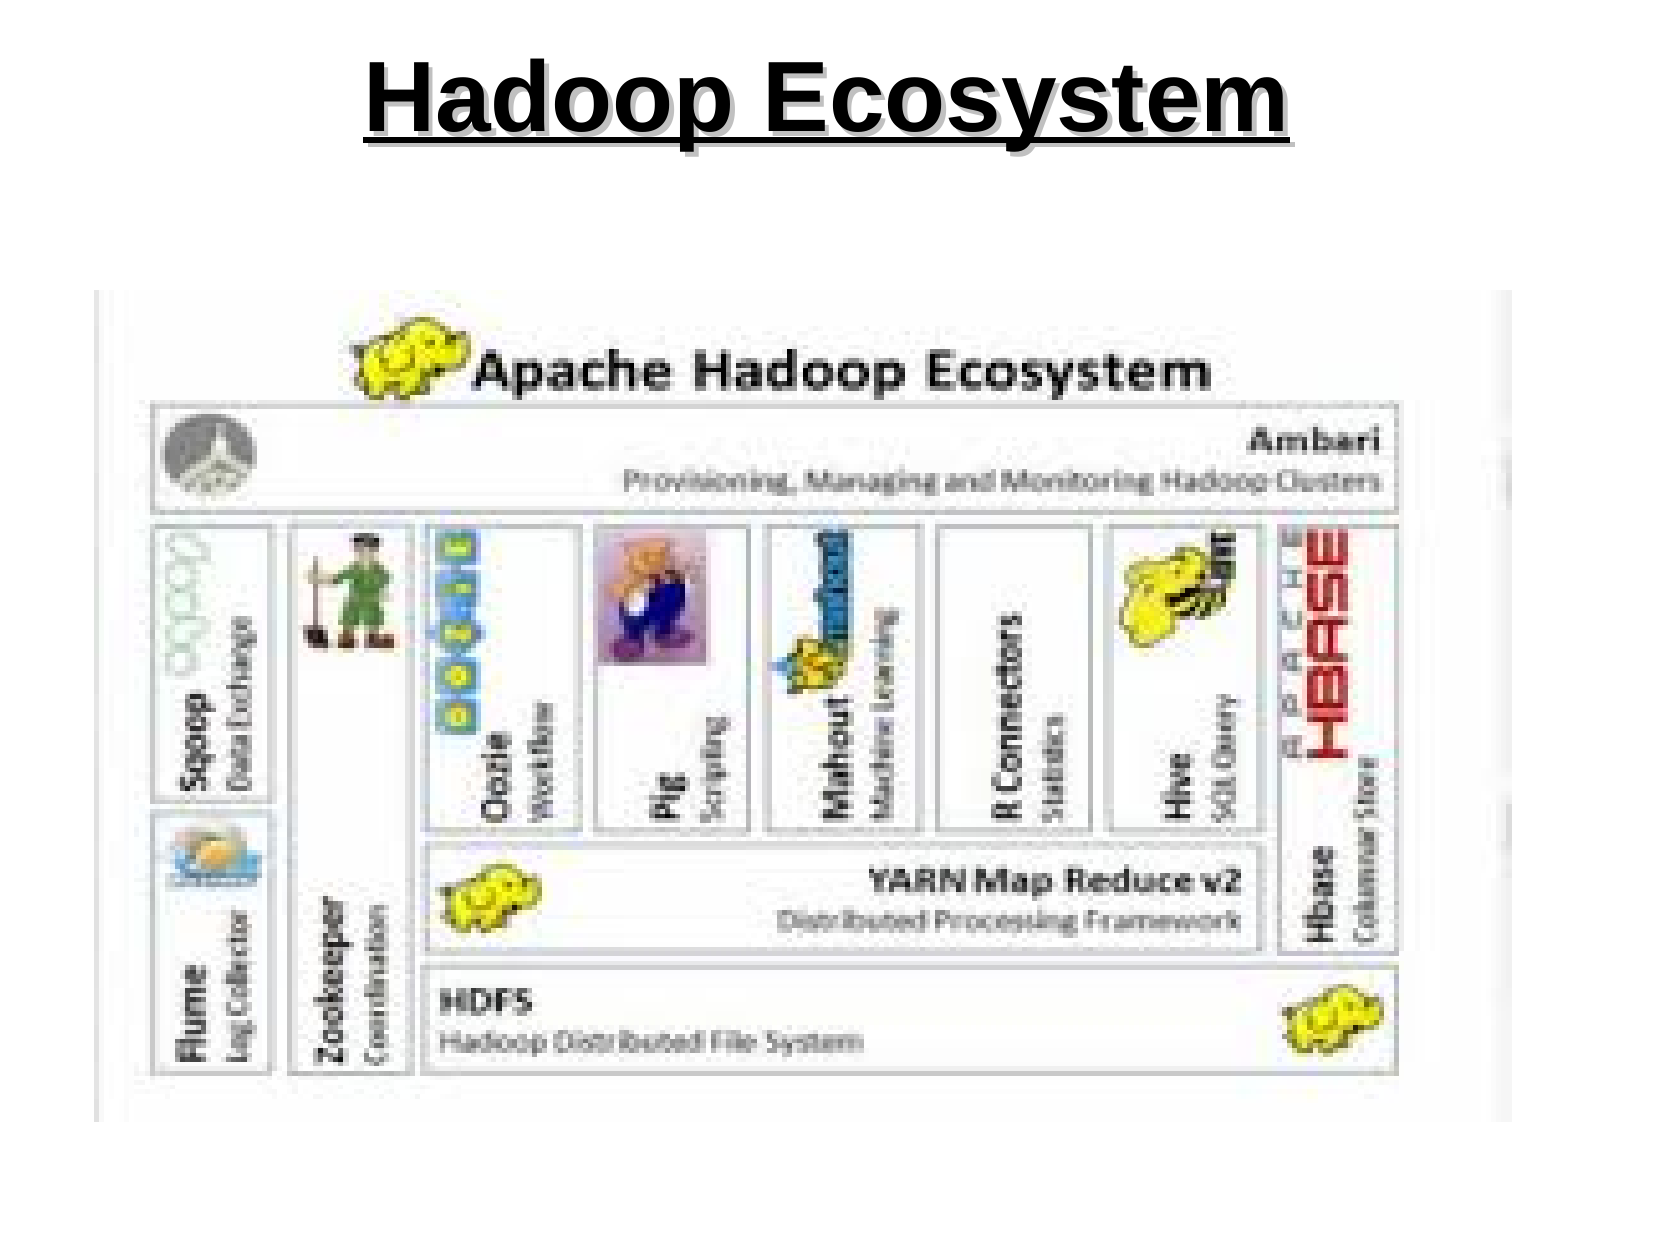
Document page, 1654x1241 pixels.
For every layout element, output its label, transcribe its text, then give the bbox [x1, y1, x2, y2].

picture [94, 290, 1512, 1123]
title Hadoop Ecosystem [82, 40, 1571, 266]
